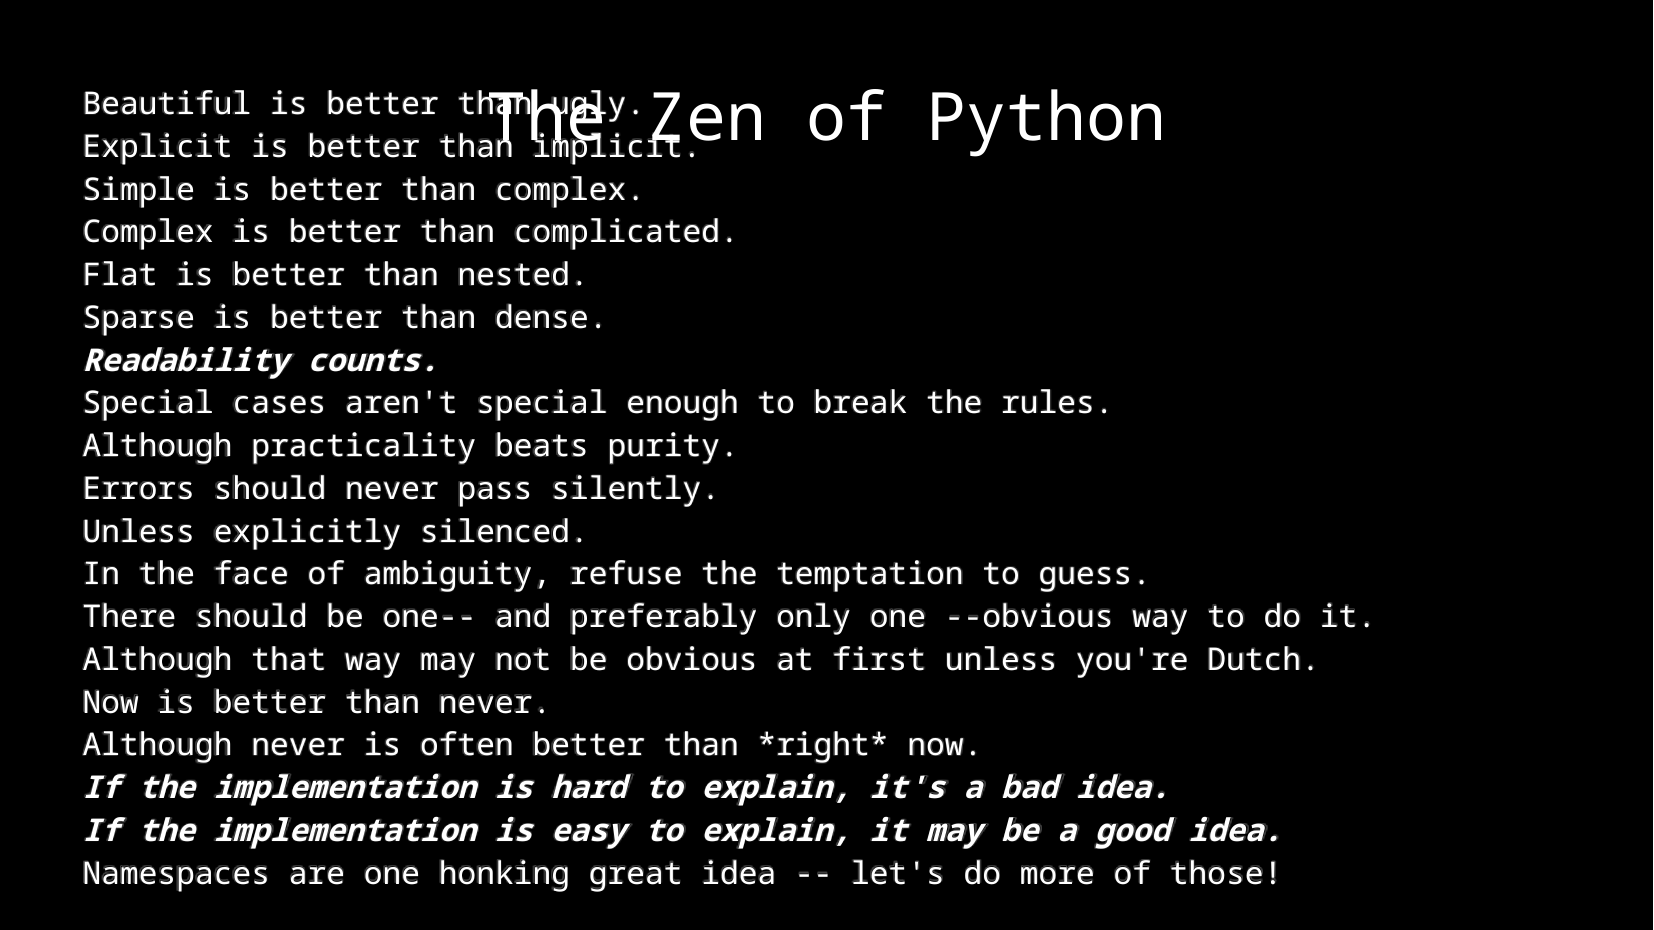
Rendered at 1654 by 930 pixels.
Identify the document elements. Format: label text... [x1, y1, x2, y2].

subtitle Beautiful is better than ugly. Explicit is better than implicit. Simple is better than complex. Complex is better than complicated. Flat is better than nested. Sparse is better than dense. Readability counts. Special cases aren't special enough to break the rules. Although practicality beats purity. Errors should never pass silently. Unless explicitly silenced. In the face of ambiguity, refuse the temptation to guess. There should be one-- and preferably only one --obvious way to do it. Although that way may not be obvious at first unless you're Dutch. Now is better than never. Although never is often better than *right* now. If the implementation is hard to explain, it's a bad idea. If the implementation is easy to explain, it may be a good idea. Namespaces are one honking great idea -- let's do more of those! [82, 193, 1571, 785]
title The Zen of Python [82, 37, 1571, 193]
